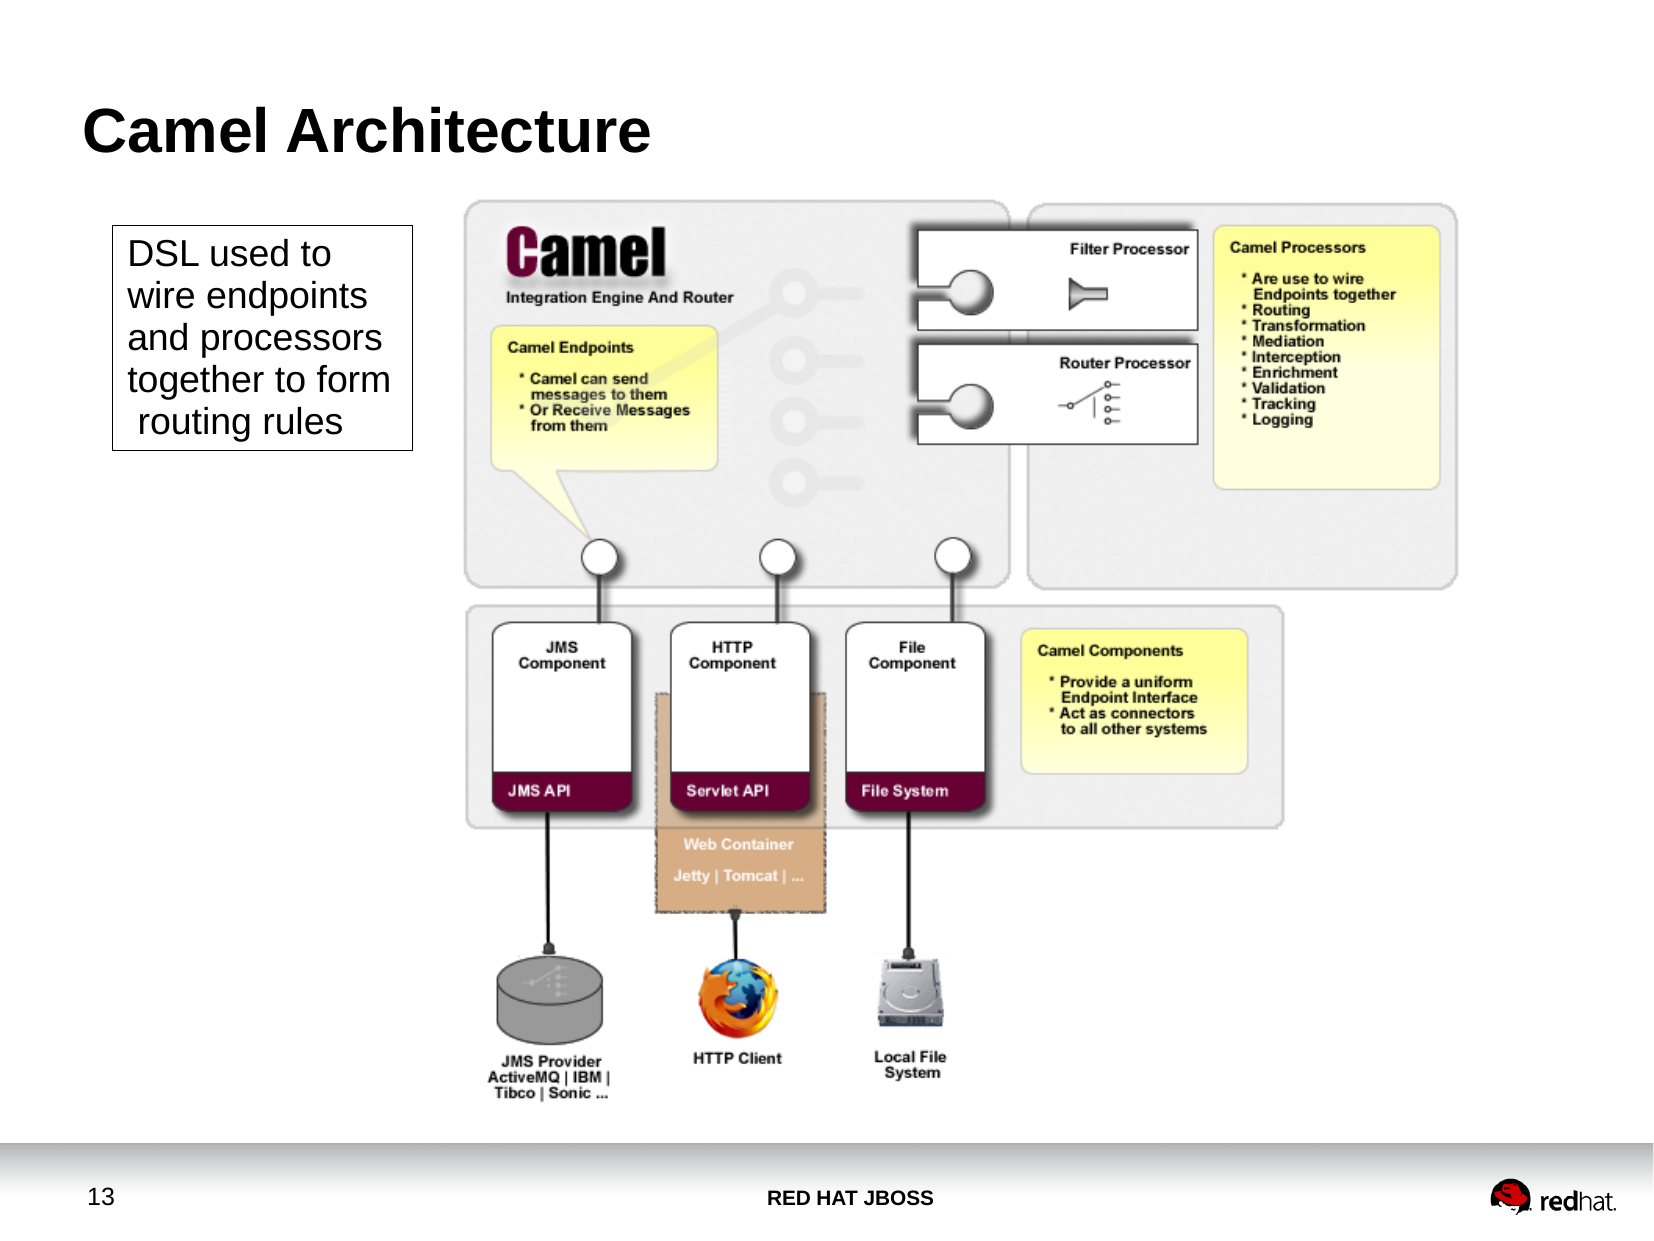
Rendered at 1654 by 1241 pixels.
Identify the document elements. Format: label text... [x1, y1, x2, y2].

picture [450, 189, 1474, 1126]
picture [0, 1143, 1654, 1241]
text_box DSL used to wire endpoints and processors together to form routing rules [112, 225, 413, 451]
title Camel Architecture [82, 37, 1571, 226]
